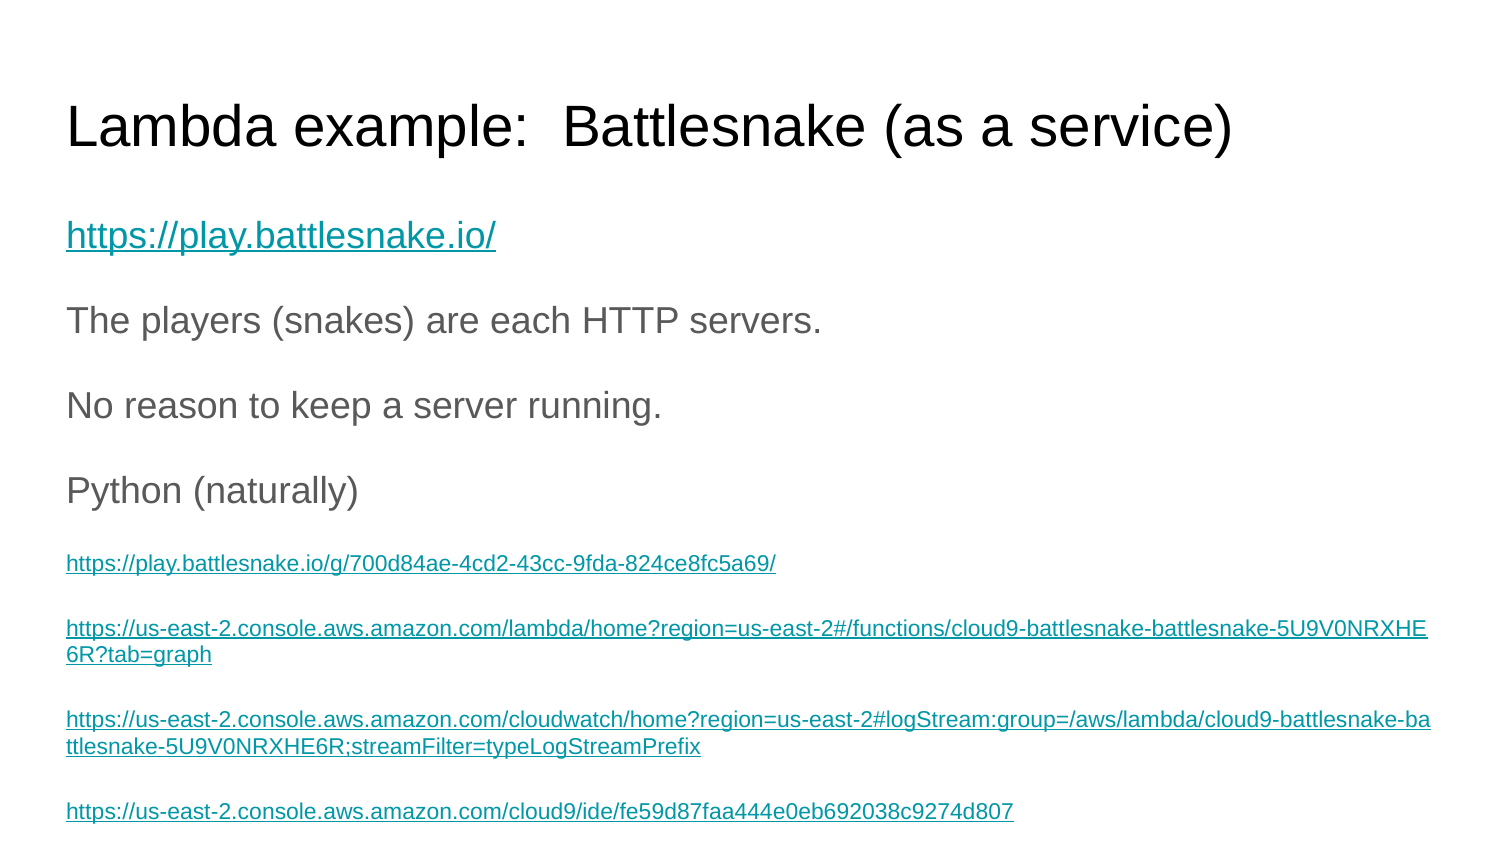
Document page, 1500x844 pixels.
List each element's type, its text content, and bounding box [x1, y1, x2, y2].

list https://play.battlesnake.io/ The players (snakes) are each HTTP servers. No reason to keep a server running. Python (naturally) https://play.battlesnake.io/g/700d84ae-4cd2-43cc-9fda-824ce8fc5a69/ https://us-east-2.console.aws.amazon.com/lambda/home?region=us-east-2#/functions/cloud9-battlesnake-battlesnake-5U9V0NRXHE6R?tab=graph https://us-east-2.console.aws.amazon.com/cloudwatch/home?region=us-east-2#logStream:group=/aws/lambda/cloud9-battlesnake-battlesnake-5U9V0NRXHE6R;streamFilter=typeLogStreamPrefix https://us-east-2.console.aws.amazon.com/cloud9/ide/fe59d87faa444e0eb692038c9274d807 [51, 189, 1449, 750]
title Lambda example: Battlesnake (as a service) [51, 72, 1449, 167]
